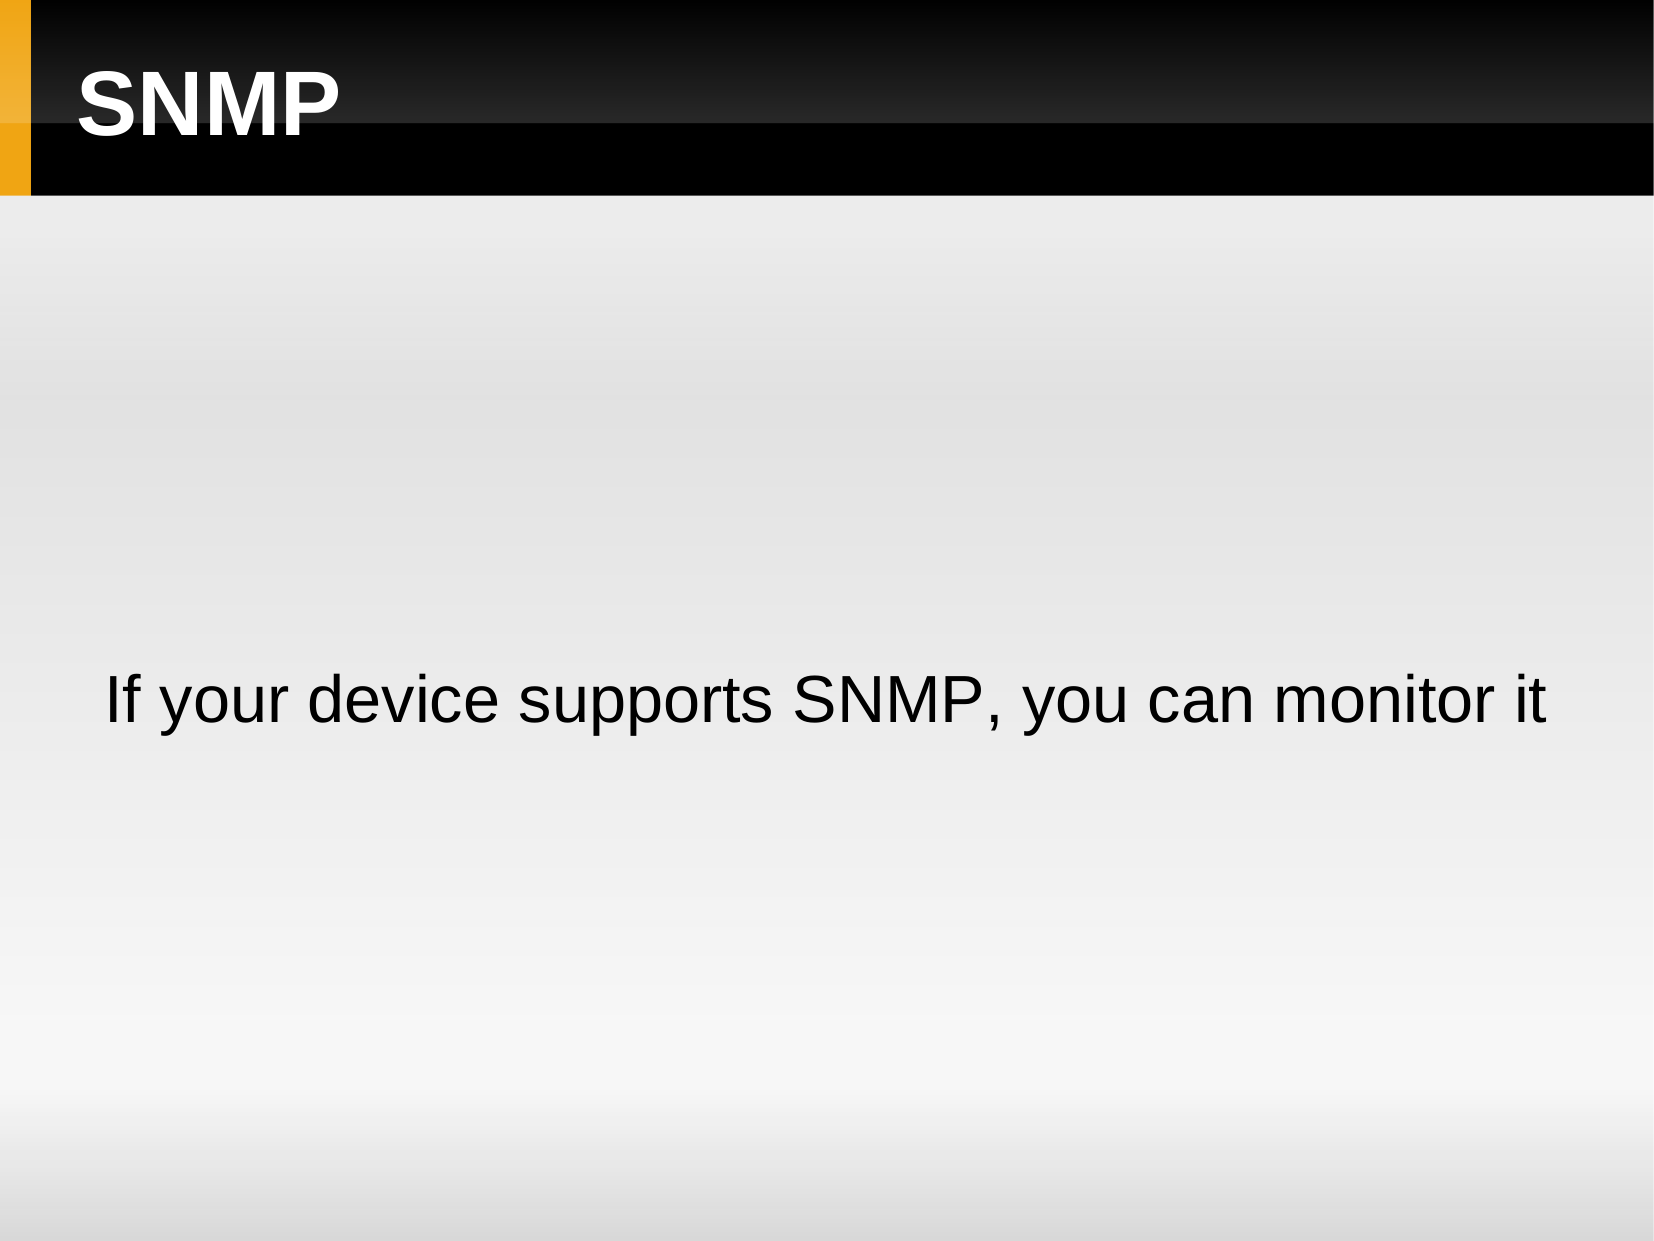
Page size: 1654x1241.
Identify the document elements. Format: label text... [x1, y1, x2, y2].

picture [0, 0, 1654, 1241]
subtitle If your device supports SNMP, you can monitor it [82, 290, 1571, 1109]
title SNMP [76, 0, 1565, 208]
